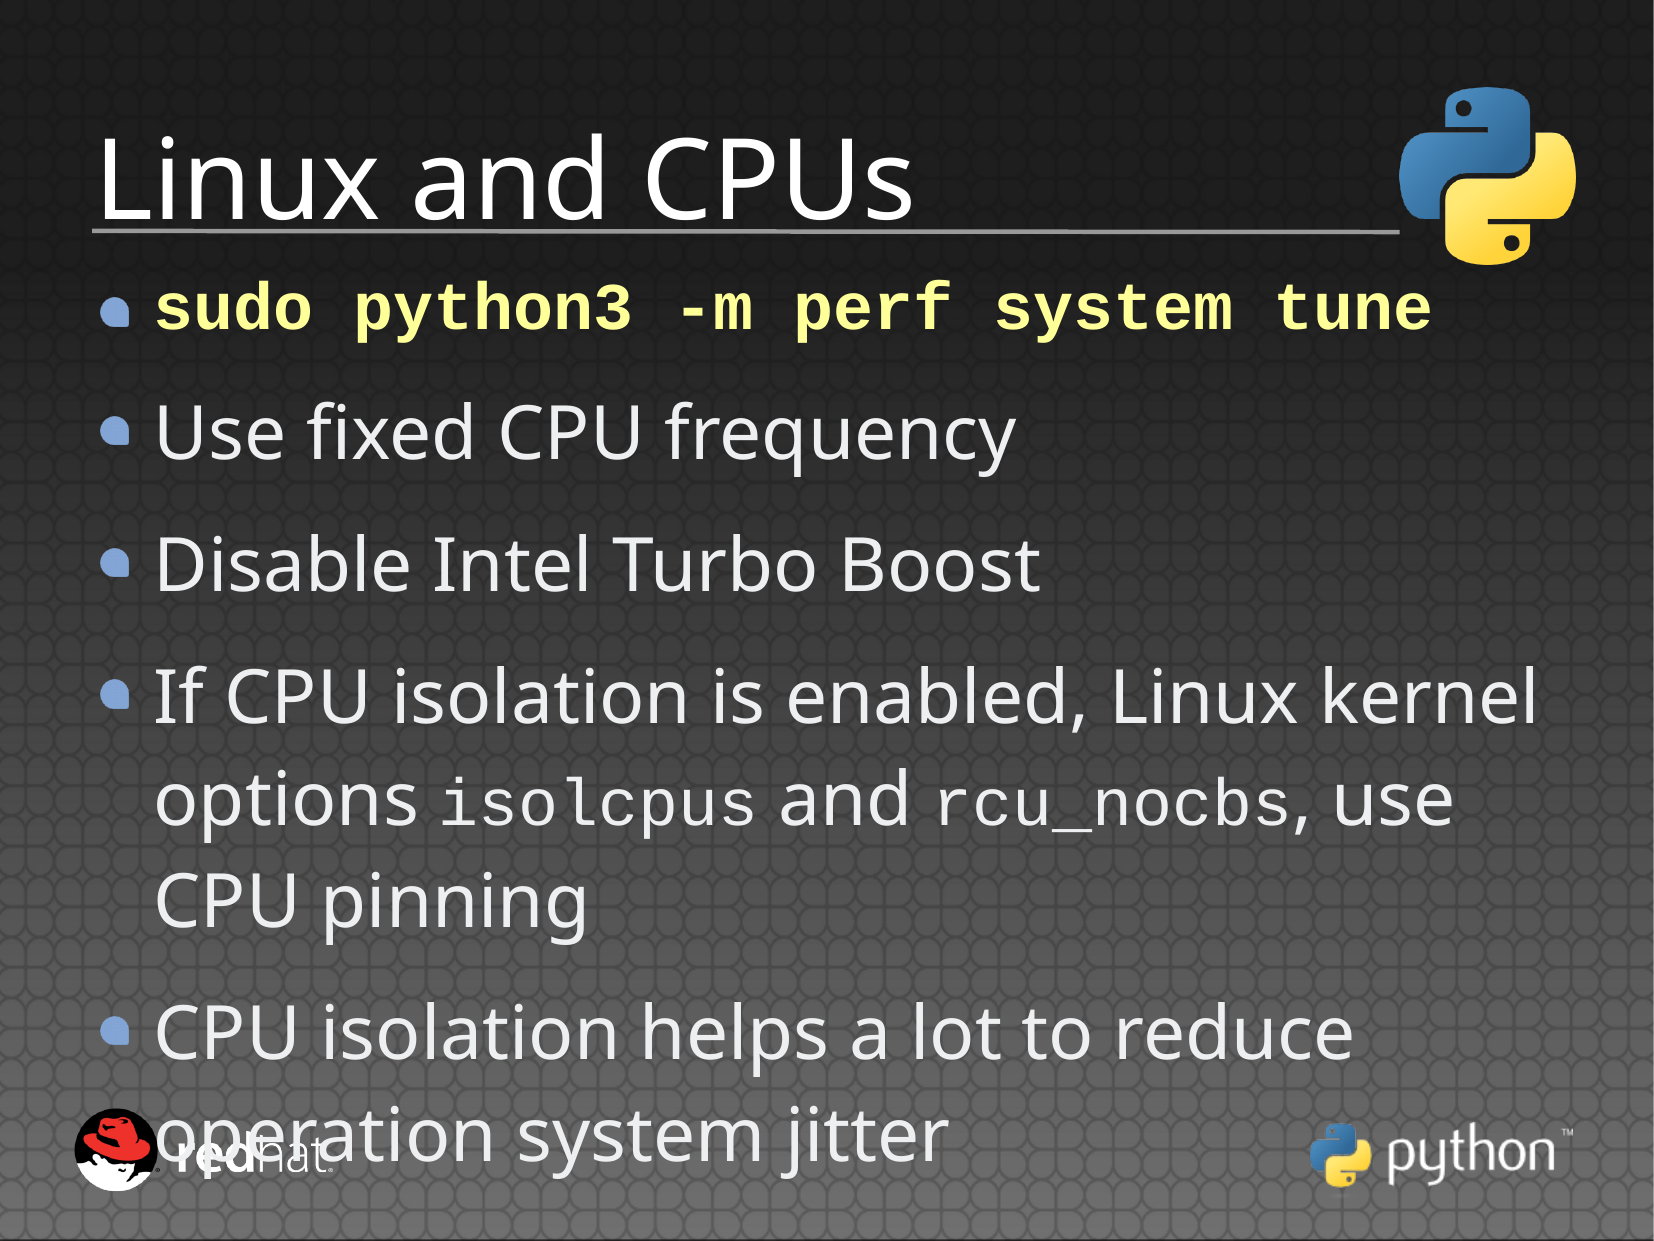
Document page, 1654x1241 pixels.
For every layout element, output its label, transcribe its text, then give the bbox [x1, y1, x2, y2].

picture [0, 0, 1654, 1241]
list sudo python3 -m perf system tune Use fixed CPU frequency Disable Intel Turbo Boost If CPU isolation is enabled, Linux kernel options isolcpus and rcu_nocbs, use CPU pinning CPU isolation helps a lot to reduce operation system jitter [82, 274, 1571, 1082]
title Linux and CPUs [94, 100, 1426, 251]
